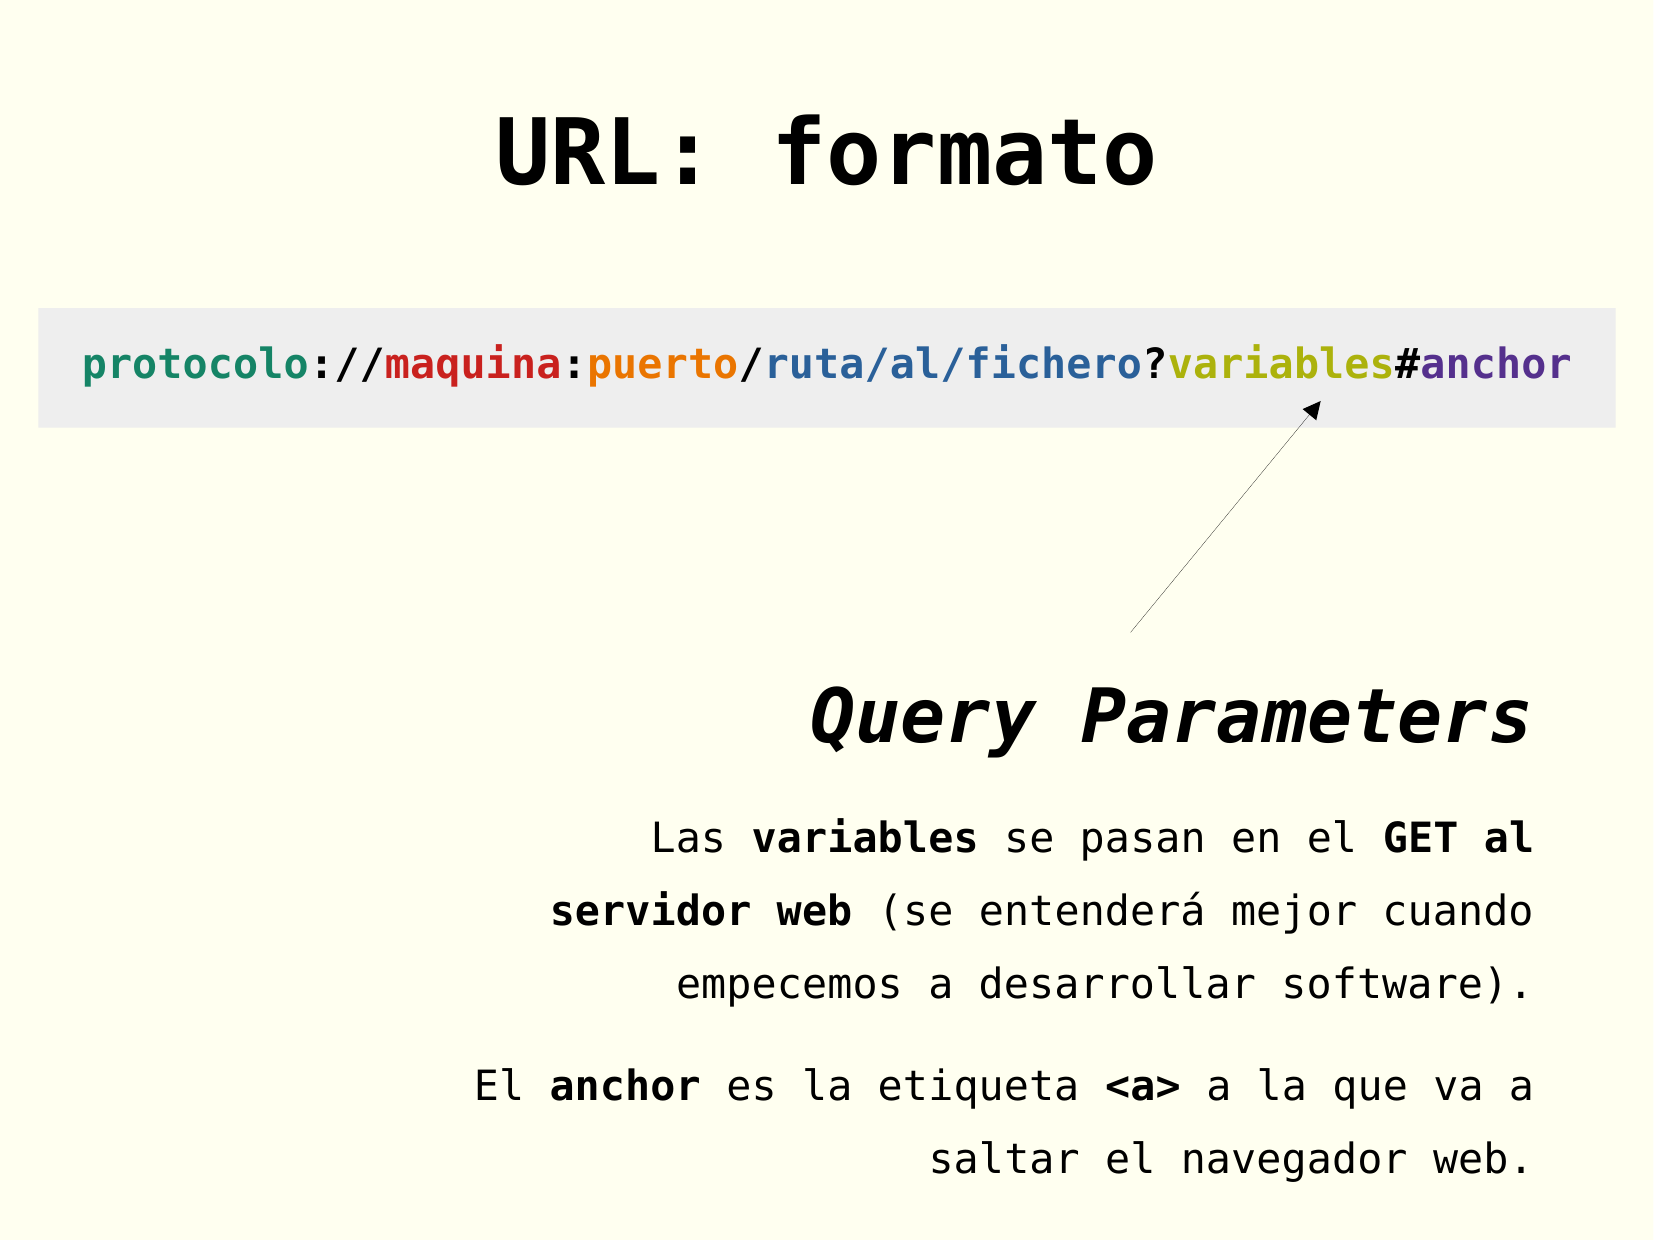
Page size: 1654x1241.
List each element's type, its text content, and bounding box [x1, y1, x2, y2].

text_box Query Parameters Las variables se pasan en el GET al servidor web (se entenderá mejor cuando empecemos a desarrollar software). El anchor es la etiqueta <a> a la que va a saltar el navegador web. [411, 622, 1550, 1191]
text_box protocolo://maquina:puerto/ruta/al/fichero?variables#anchor [38, 308, 1616, 428]
title URL: formato [82, 49, 1571, 257]
